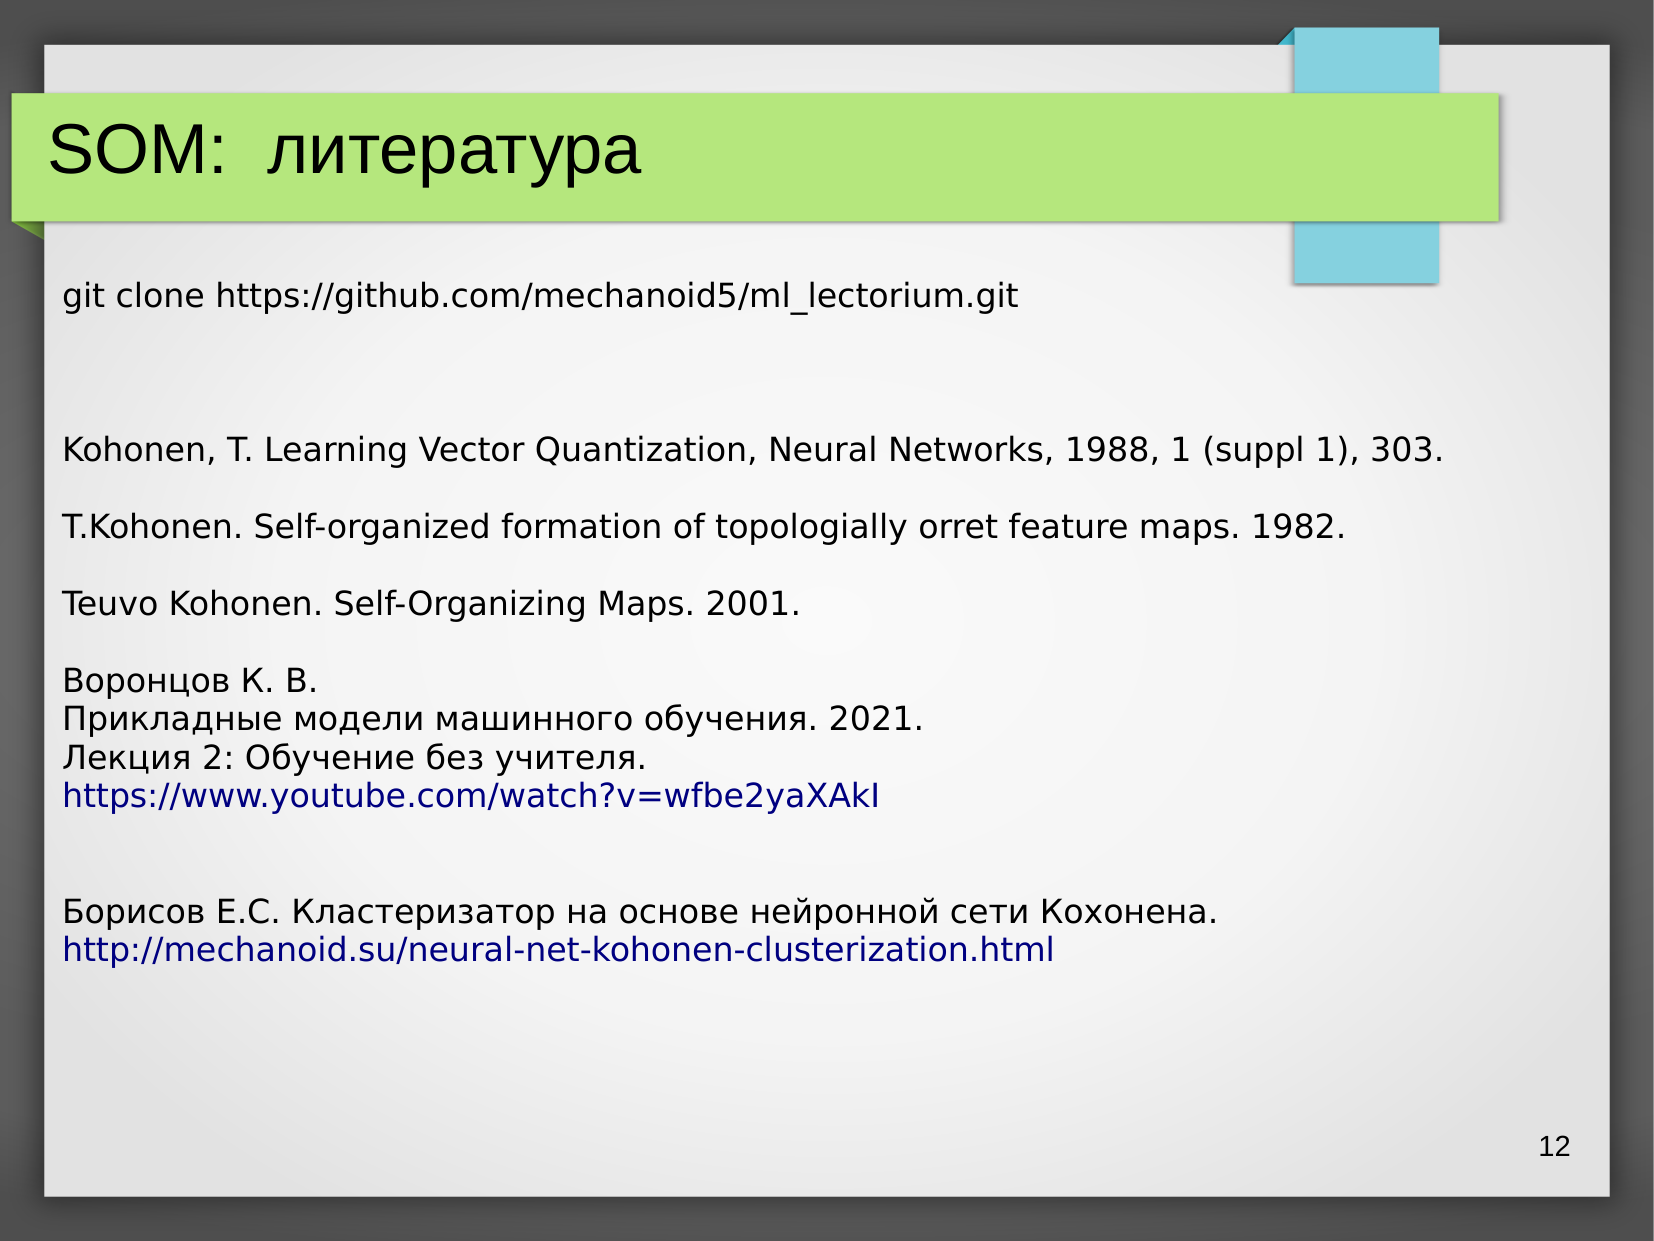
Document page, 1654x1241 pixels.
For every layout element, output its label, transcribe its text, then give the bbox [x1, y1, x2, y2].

picture [0, 0, 1654, 1241]
title SOM: литература [47, 96, 1536, 201]
text_box git clone https://github.com/mechanoid5/ml_lectorium.git Kohonen, T. Learning Vector Quantization, Neural Networks, 1988, 1 (suppl 1), 303. T.Kohonen. Self-organized formation of topologially orret feature maps. 1982. Teuvo Kohonen. Self-Organizing Maps. 2001. Воронцов К. В. Прикладные модели машинного обучения. 2021. Лекция 2: Обучение без учителя. https://www.youtube.com/watch?v=wfbe2yaXAkI Борисов Е.С. Кластеризатор на основе нейронной сети Кохонена. http://mechanoid.su/neural-net-kohonen-clusterization.html [47, 269, 1512, 1054]
